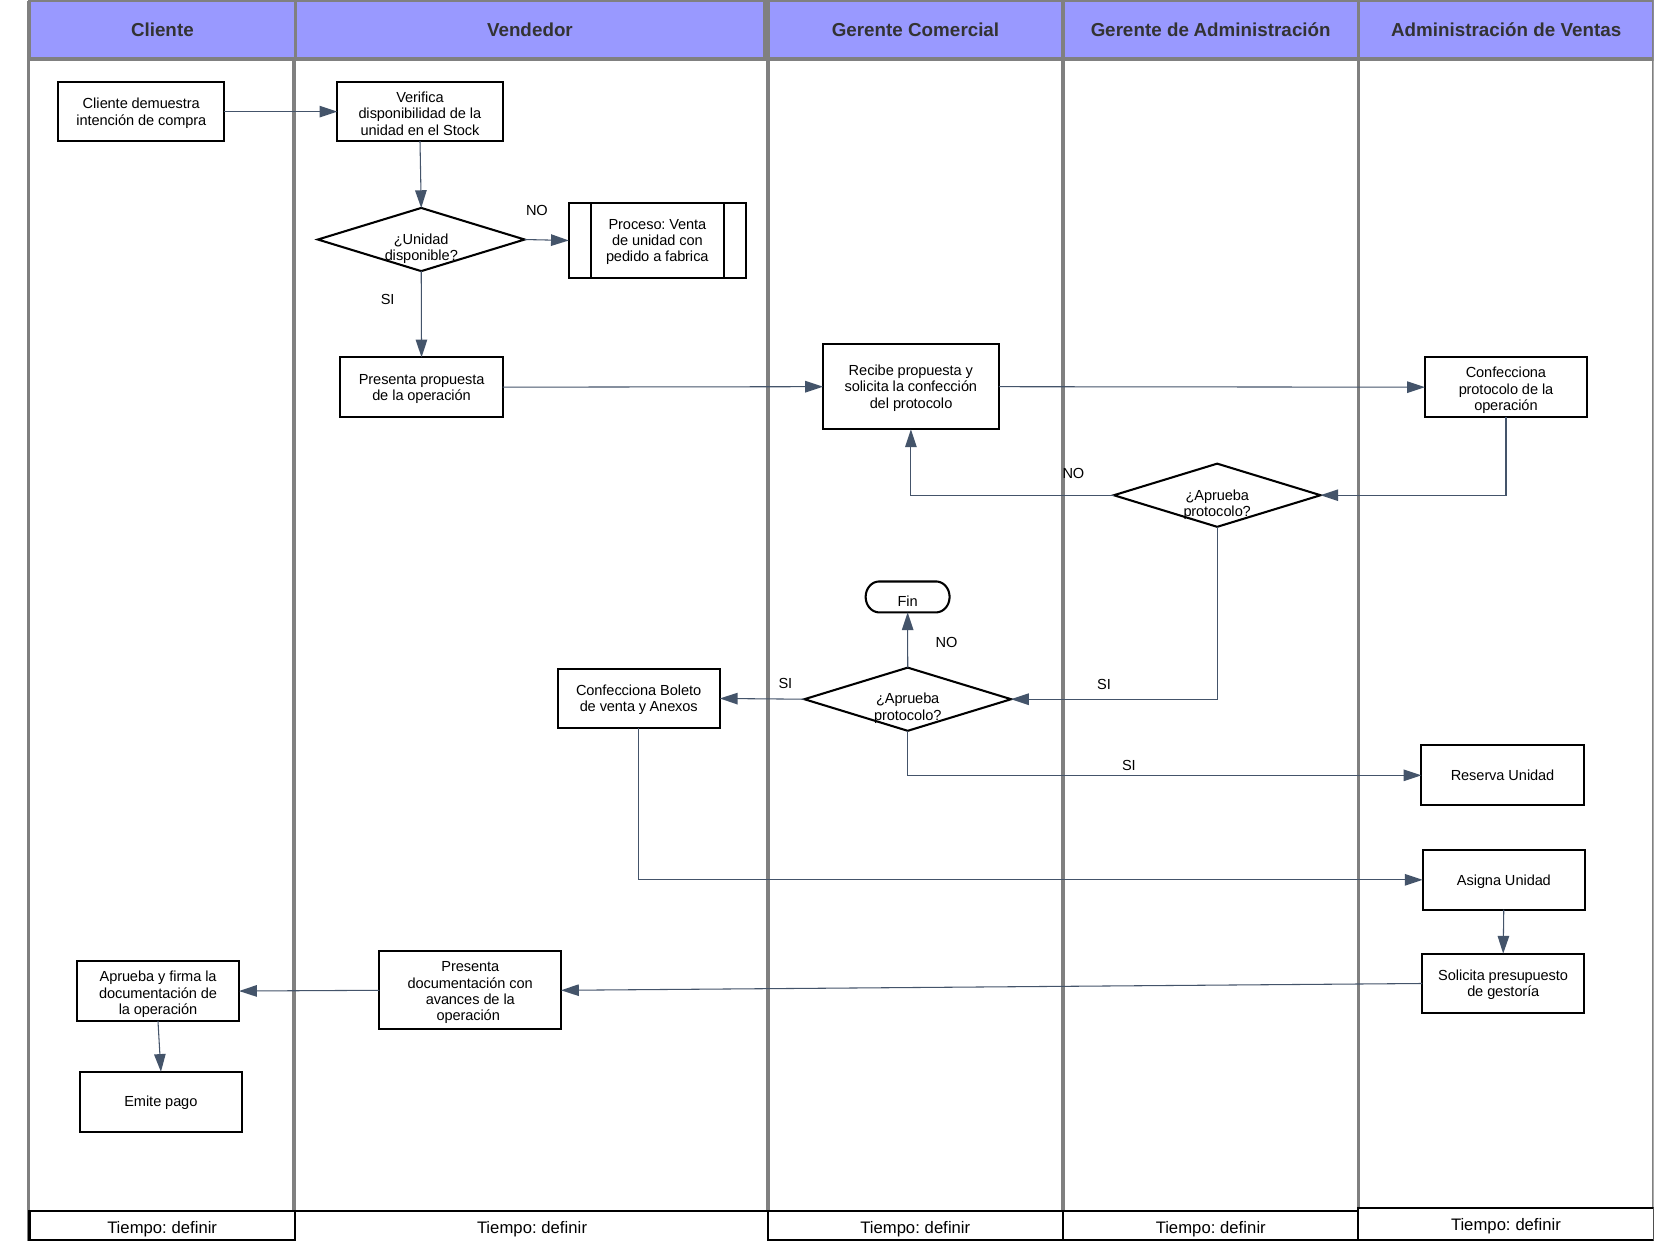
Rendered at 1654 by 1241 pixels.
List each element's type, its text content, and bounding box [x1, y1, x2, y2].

text_box Gerente de Administración [1063, 0, 1358, 60]
text_box Tiempo: definir [1358, 1208, 1654, 1240]
text_box Gerente Comercial [767, 0, 1063, 60]
text_box SI [763, 667, 808, 755]
text_box Recibe propuesta y solicita la confección del protocolo [822, 343, 999, 430]
text_box SI [1106, 749, 1152, 837]
text_box Verifica disponibilidad de la unidad en el Stock [337, 82, 503, 142]
text_box Tiempo: definir [768, 1211, 1063, 1240]
text_box SI [1082, 668, 1127, 756]
text_box Reserva Unidad [1421, 745, 1584, 806]
text_box SI [365, 283, 410, 365]
text_box Cliente [29, 0, 295, 60]
text_box Tiempo: definir [295, 1211, 769, 1241]
text_box ¿Unidad disponible? [317, 208, 524, 271]
text_box Vendedor [295, 0, 765, 60]
text_box Confecciona Boleto de venta y Anexos [557, 668, 720, 729]
text_box Emite pago [79, 1071, 243, 1132]
text_box NO [913, 627, 979, 659]
text_box NO [504, 194, 570, 225]
text_box ¿Aprueba protocolo? [1114, 463, 1320, 527]
text_box NO [1040, 458, 1106, 490]
text_box Confecciona protocolo de la operación [1424, 357, 1588, 418]
text_box Presenta documentación con avances de la operación [379, 951, 562, 1030]
text_box Administración de Ventas [1358, 0, 1654, 60]
text_box Fin [865, 581, 950, 613]
text_box Asigna Unidad [1422, 849, 1585, 910]
text_box Tiempo: definir [30, 1211, 295, 1240]
text_box Cliente demuestra intención de compra [58, 82, 225, 142]
text_box ¿Aprueba protocolo? [808, 667, 1011, 731]
text_box Proceso: Venta de unidad con pedido a fabrica [569, 203, 746, 278]
text_box Solicita presupuesto de gestoría [1422, 953, 1585, 1014]
text_box Aprueba y firma la documentación de la operación [76, 961, 240, 1022]
text_box Tiempo: definir [1063, 1211, 1358, 1240]
text_box Presenta propuesta de la operación [340, 357, 503, 418]
